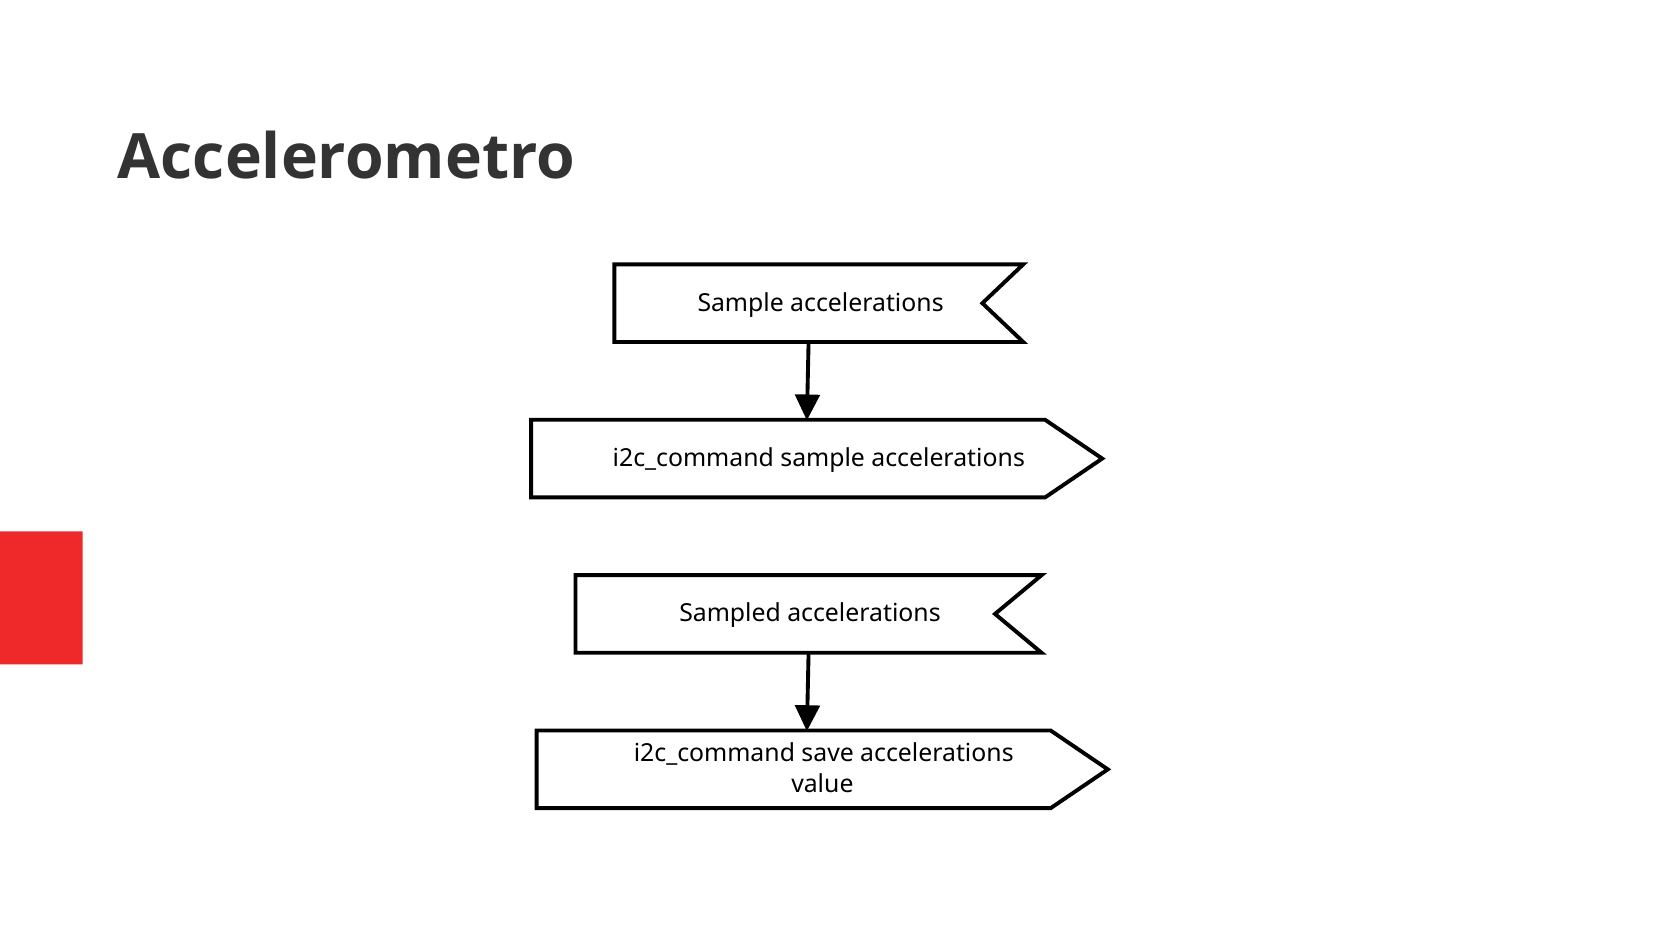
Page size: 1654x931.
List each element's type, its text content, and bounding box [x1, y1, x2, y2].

title Accelerometro [117, 65, 1523, 243]
picture [528, 242, 1113, 827]
